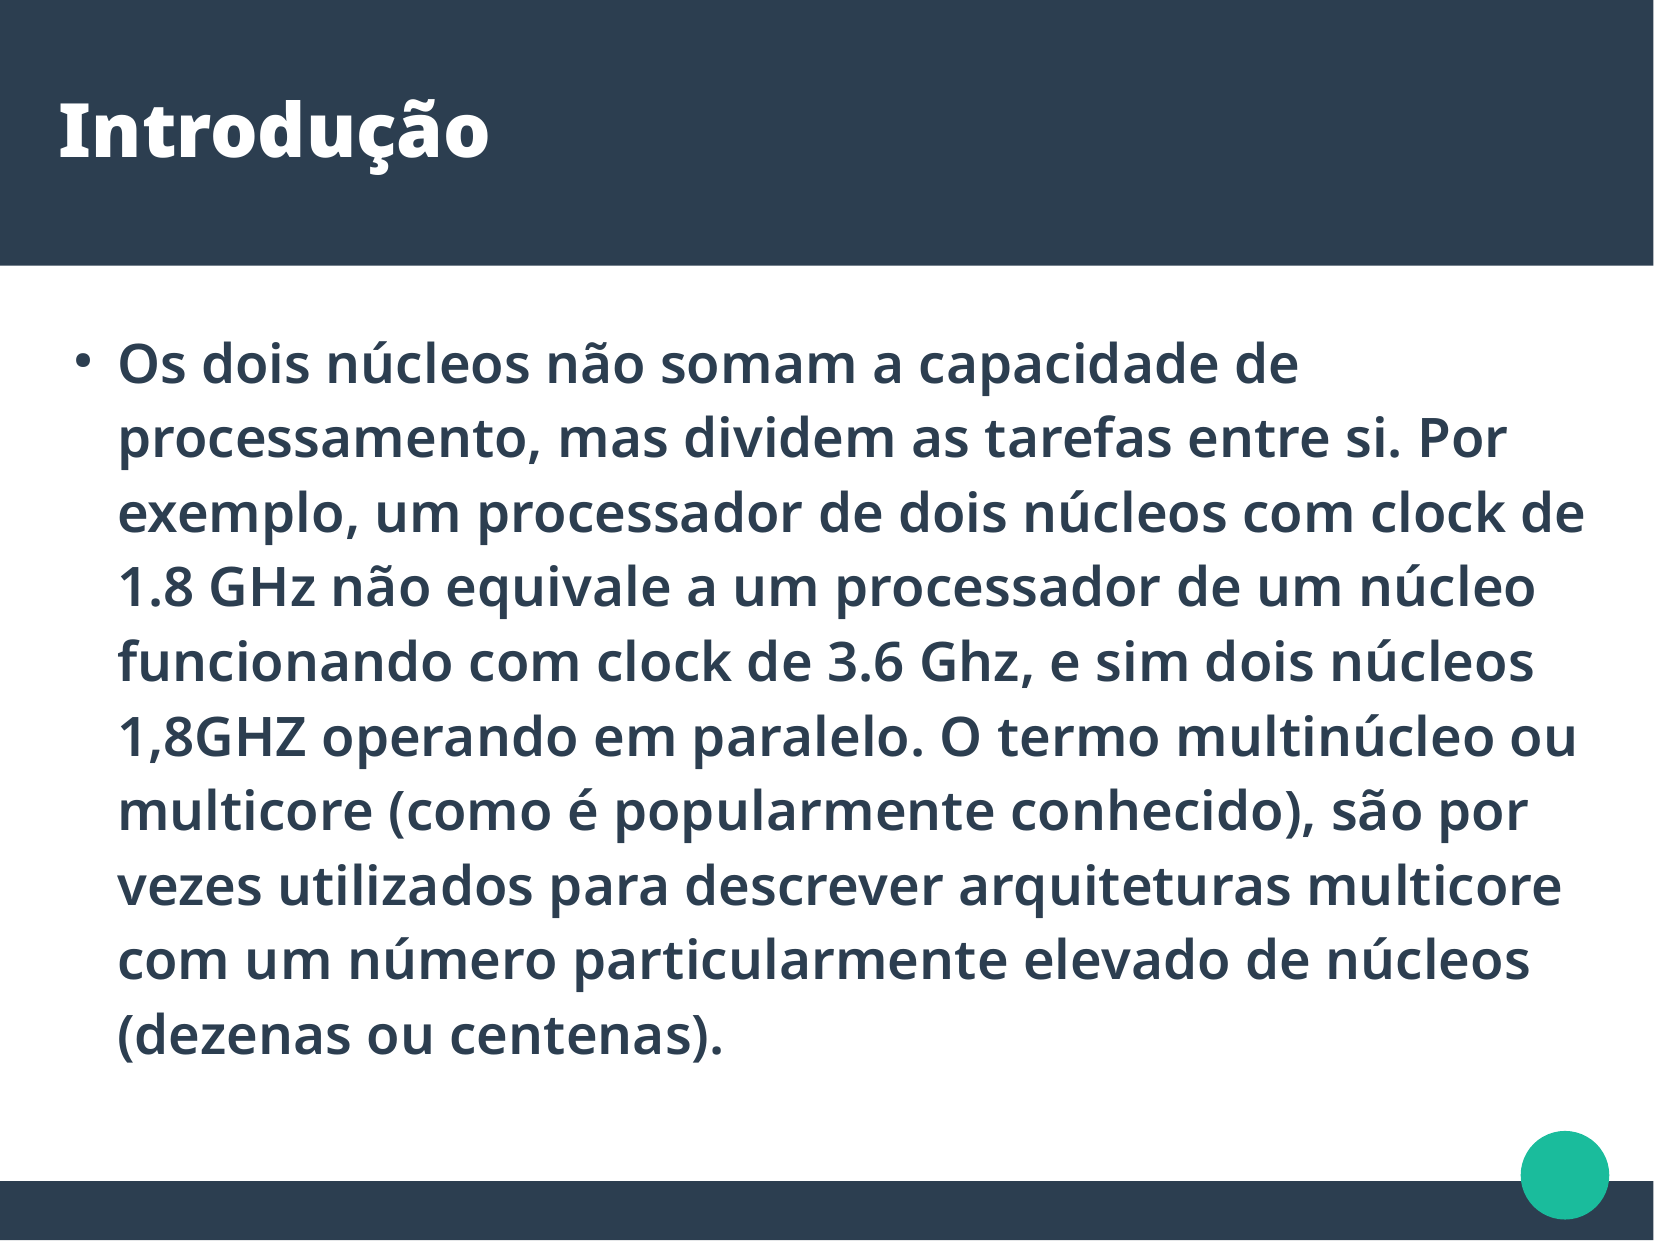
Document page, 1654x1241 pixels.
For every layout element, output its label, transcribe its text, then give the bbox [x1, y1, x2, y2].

list Os dois núcleos não somam a capacidade de processamento, mas dividem as tarefas entre si. Por exemplo, um processador de dois núcleos com clock de 1.8 GHz não equivale a um processador de um núcleo funcionando com clock de 3.6 Ghz, e sim dois núcleos 1,8GHZ operando em paralelo. O termo multinúcleo ou multicore (como é popularmente conhecido), são por vezes utilizados para descrever arquiteturas multicore com um número particularmente elevado de núcleos (dezenas ou centenas). [59, 324, 1595, 1152]
title Introdução [59, 49, 1595, 207]
